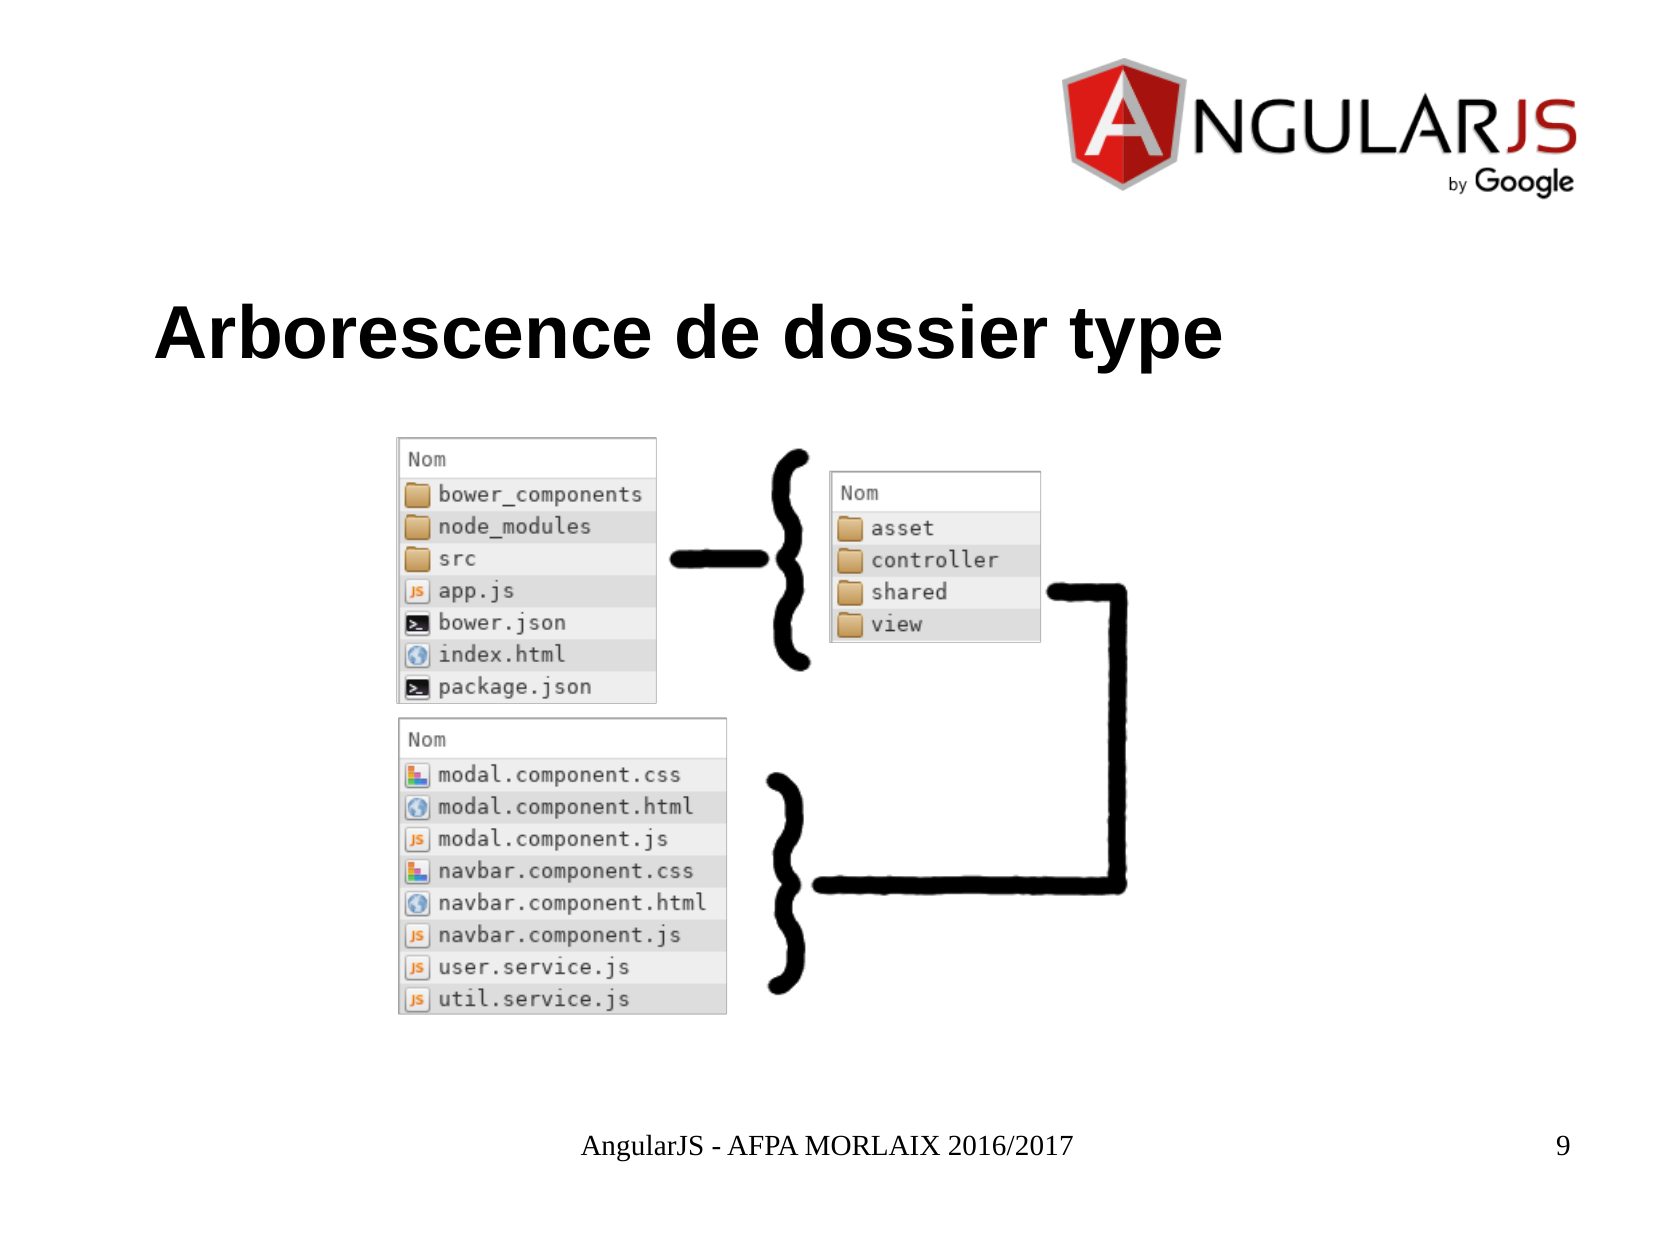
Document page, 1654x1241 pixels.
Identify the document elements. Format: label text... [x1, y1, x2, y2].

picture [1062, 58, 1578, 205]
list Arborescence de dossier type [82, 290, 1571, 1010]
picture [389, 425, 1134, 1024]
